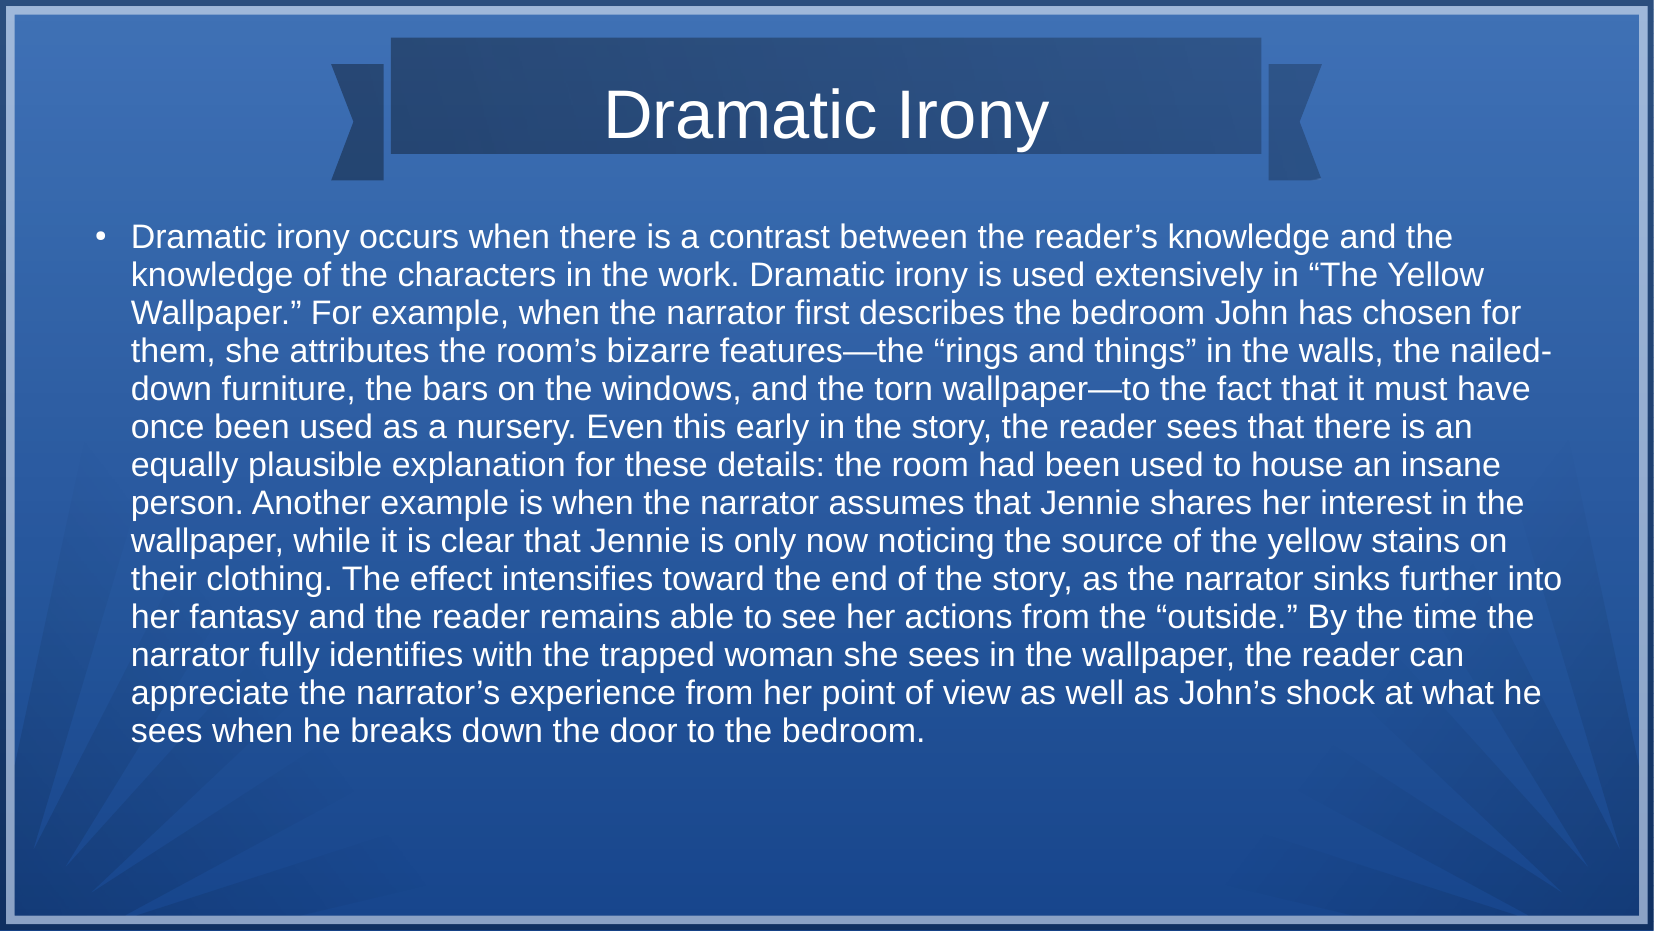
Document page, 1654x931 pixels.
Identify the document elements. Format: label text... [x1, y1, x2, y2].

title Dramatic Irony [82, 37, 1571, 193]
list Dramatic irony occurs when there is a contrast between the reader’s knowledge and the knowledge of the characters in the work. Dramatic irony is used extensively in “The Yellow Wallpaper.” For example, when the narrator first describes the bedroom John has chosen for them, she attributes the room’s bizarre features—the “rings and things” in the walls, the nailed-down furniture, the bars on the windows, and the torn wallpaper—to the fact that it must have once been used as a nursery. Even this early in the story, the reader sees that there is an equally plausible explanation for these details: the room had been used to house an insane person. Another example is when the narrator assumes that Jennie shares her interest in the wallpaper, while it is clear that Jennie is only now noticing the source of the yellow stains on their clothing. The effect intensifies toward the end of the story, as the narrator sinks further into her fantasy and the reader remains able to see her actions from the “outside.” By the time the narrator fully identifies with the trapped woman she sees in the wallpaper, the reader can appreciate the narrator’s experience from her point of view as well as John’s shock at what he sees when he breaks down the door to the bedroom. [82, 217, 1571, 758]
